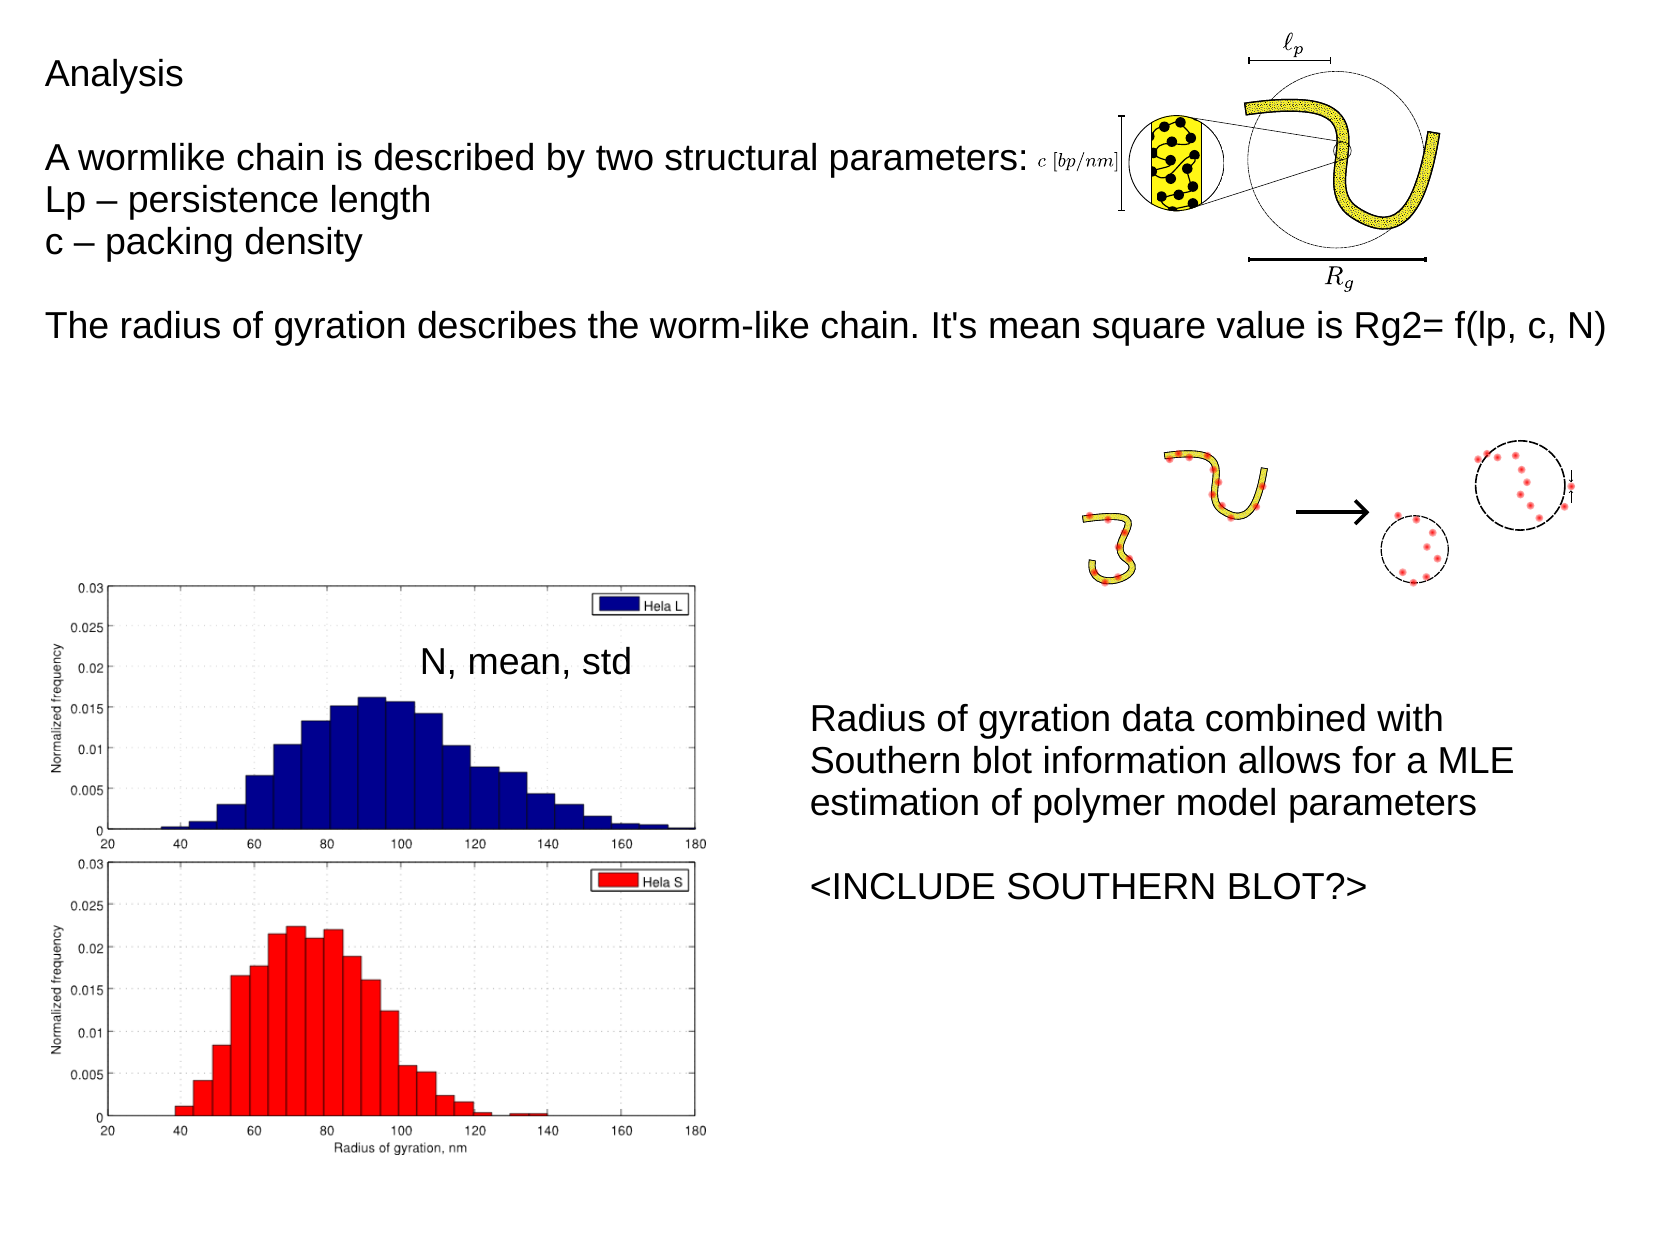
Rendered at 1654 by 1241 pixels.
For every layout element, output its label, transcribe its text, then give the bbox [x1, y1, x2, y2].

picture [1020, 15, 1654, 1241]
text_box Analysis A wormlike chain is described by two structural parameters: Lp – persistence length c – packing density The radius of gyration describes the worm-like chain. It's mean square value is Rg2= f(lp, c, N) [30, 45, 1020, 354]
text_box N, mean, std [405, 633, 676, 691]
text_box Radius of gyration data combined with Southern blot information allows for a MLE estimation of polymer model parameters <INCLUDE SOUTHERN BLOT?> [795, 690, 1621, 915]
picture [51, 583, 706, 1156]
